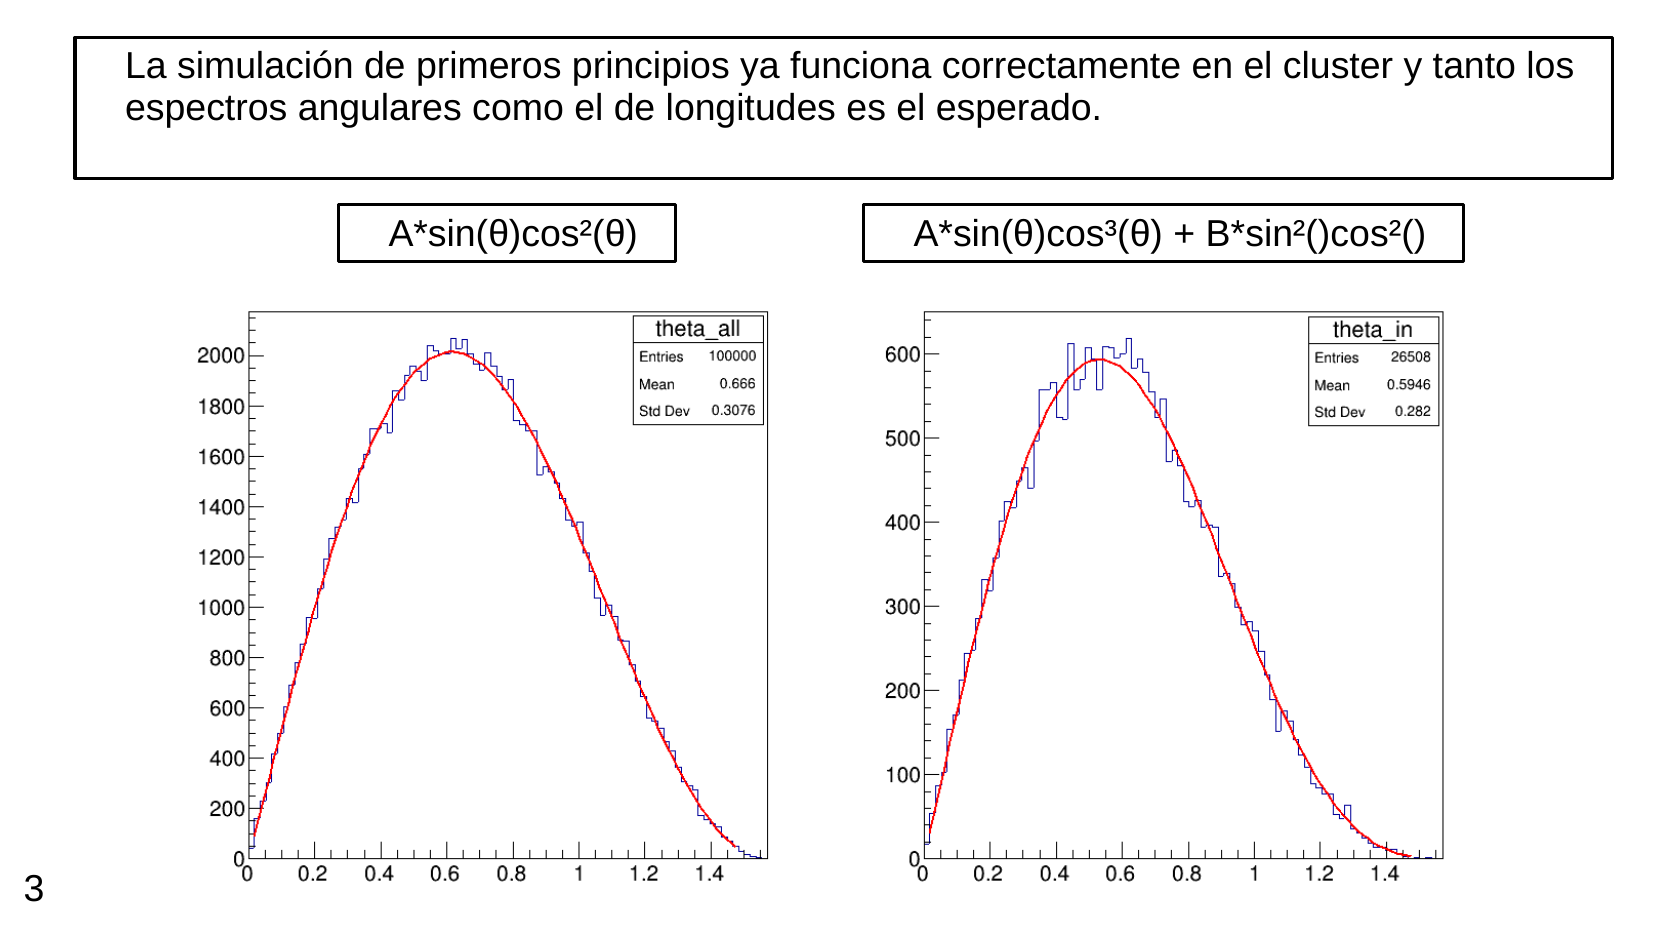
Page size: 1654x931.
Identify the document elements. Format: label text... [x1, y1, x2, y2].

text_box <number> [8, 860, 638, 931]
text_box A*sin(θ)cos²(θ) [338, 204, 676, 262]
text_box La simulación de primeros principios ya funciona correctamente en el cluster y tanto los espectros angulares como el de longitudes es el esperado. [75, 37, 1613, 179]
text_box A*sin(θ)cos³(θ) + B*sin²()cos²() [863, 204, 1464, 262]
picture [188, 299, 1464, 893]
